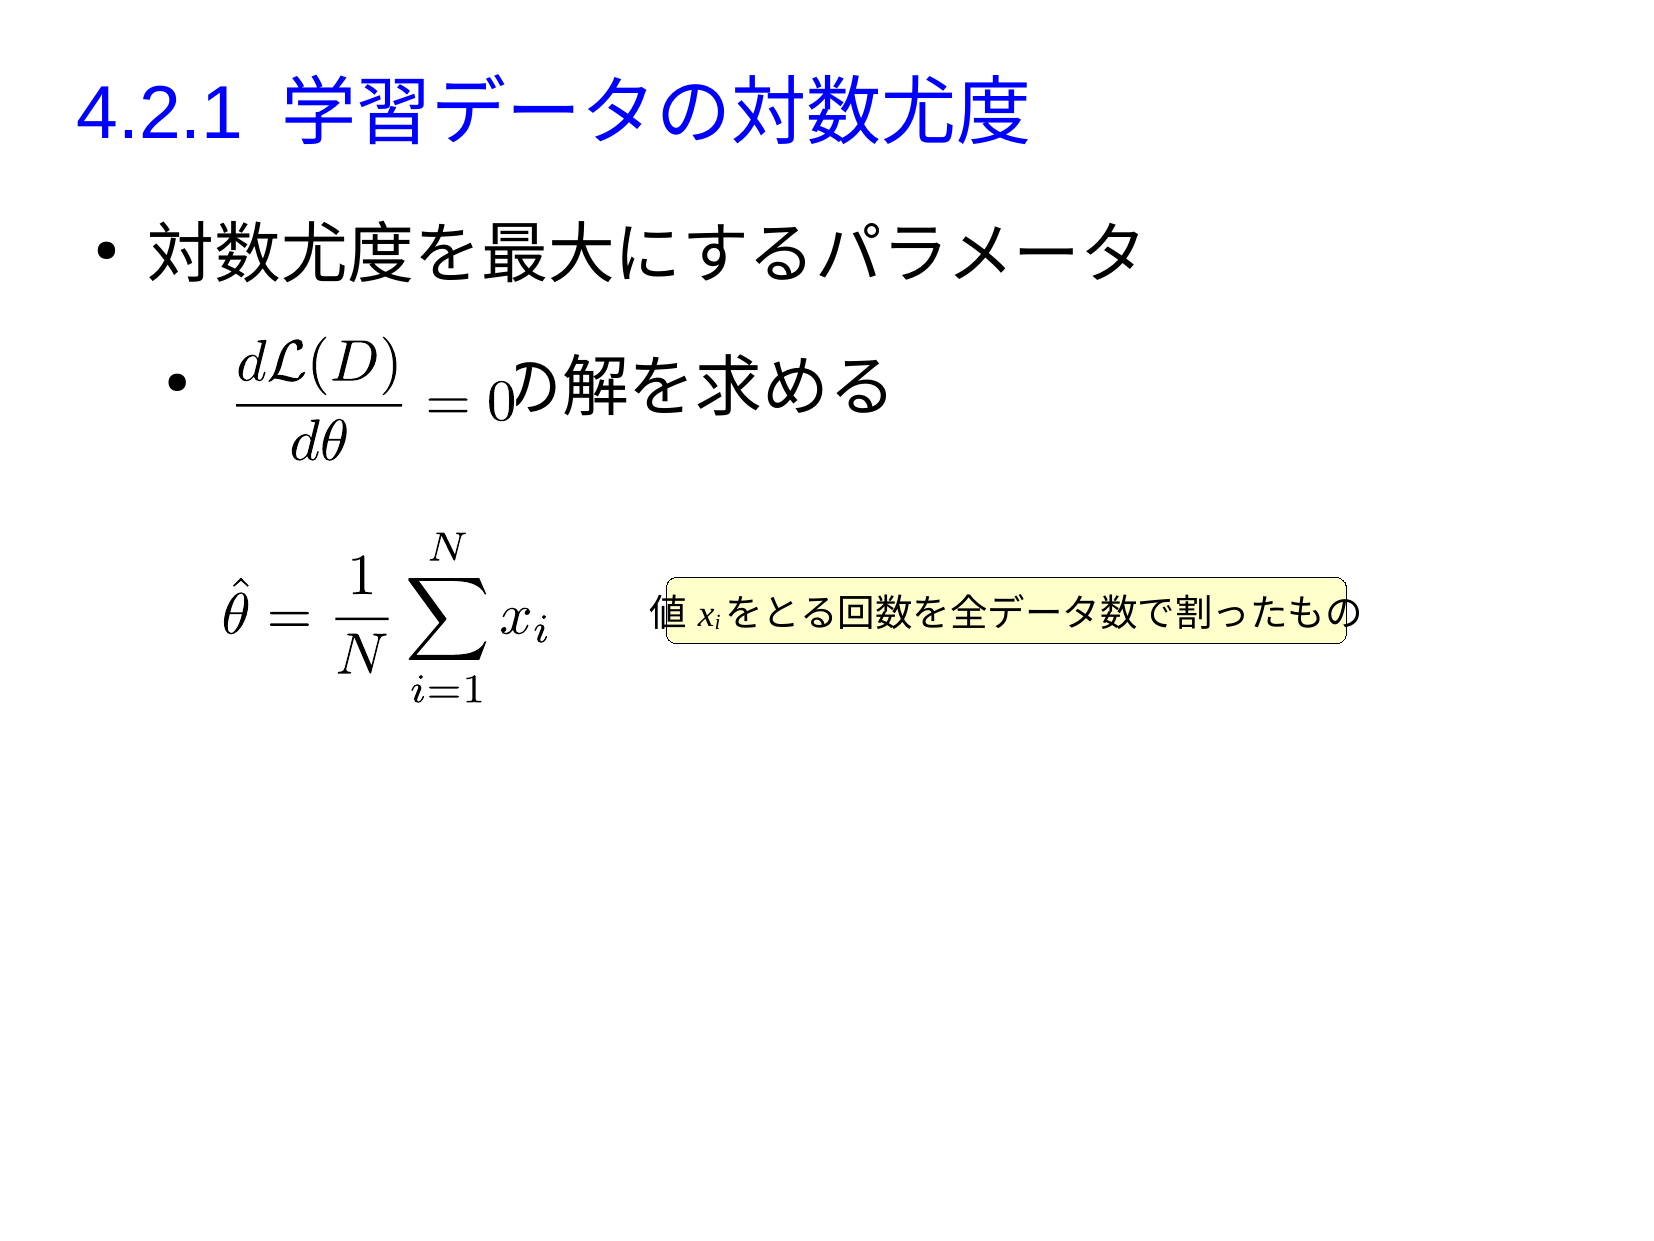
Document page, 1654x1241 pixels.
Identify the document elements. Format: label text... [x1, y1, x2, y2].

text_box 値xiをとる回数を全データ数で割ったもの [666, 577, 1347, 644]
list 対数尤度を最大にするパラメータ の解を求める [76, 206, 1565, 1063]
text_box [236, 336, 517, 461]
text_box [221, 532, 550, 703]
title 4.2.1 学習データの対数尤度 [76, 42, 1565, 178]
